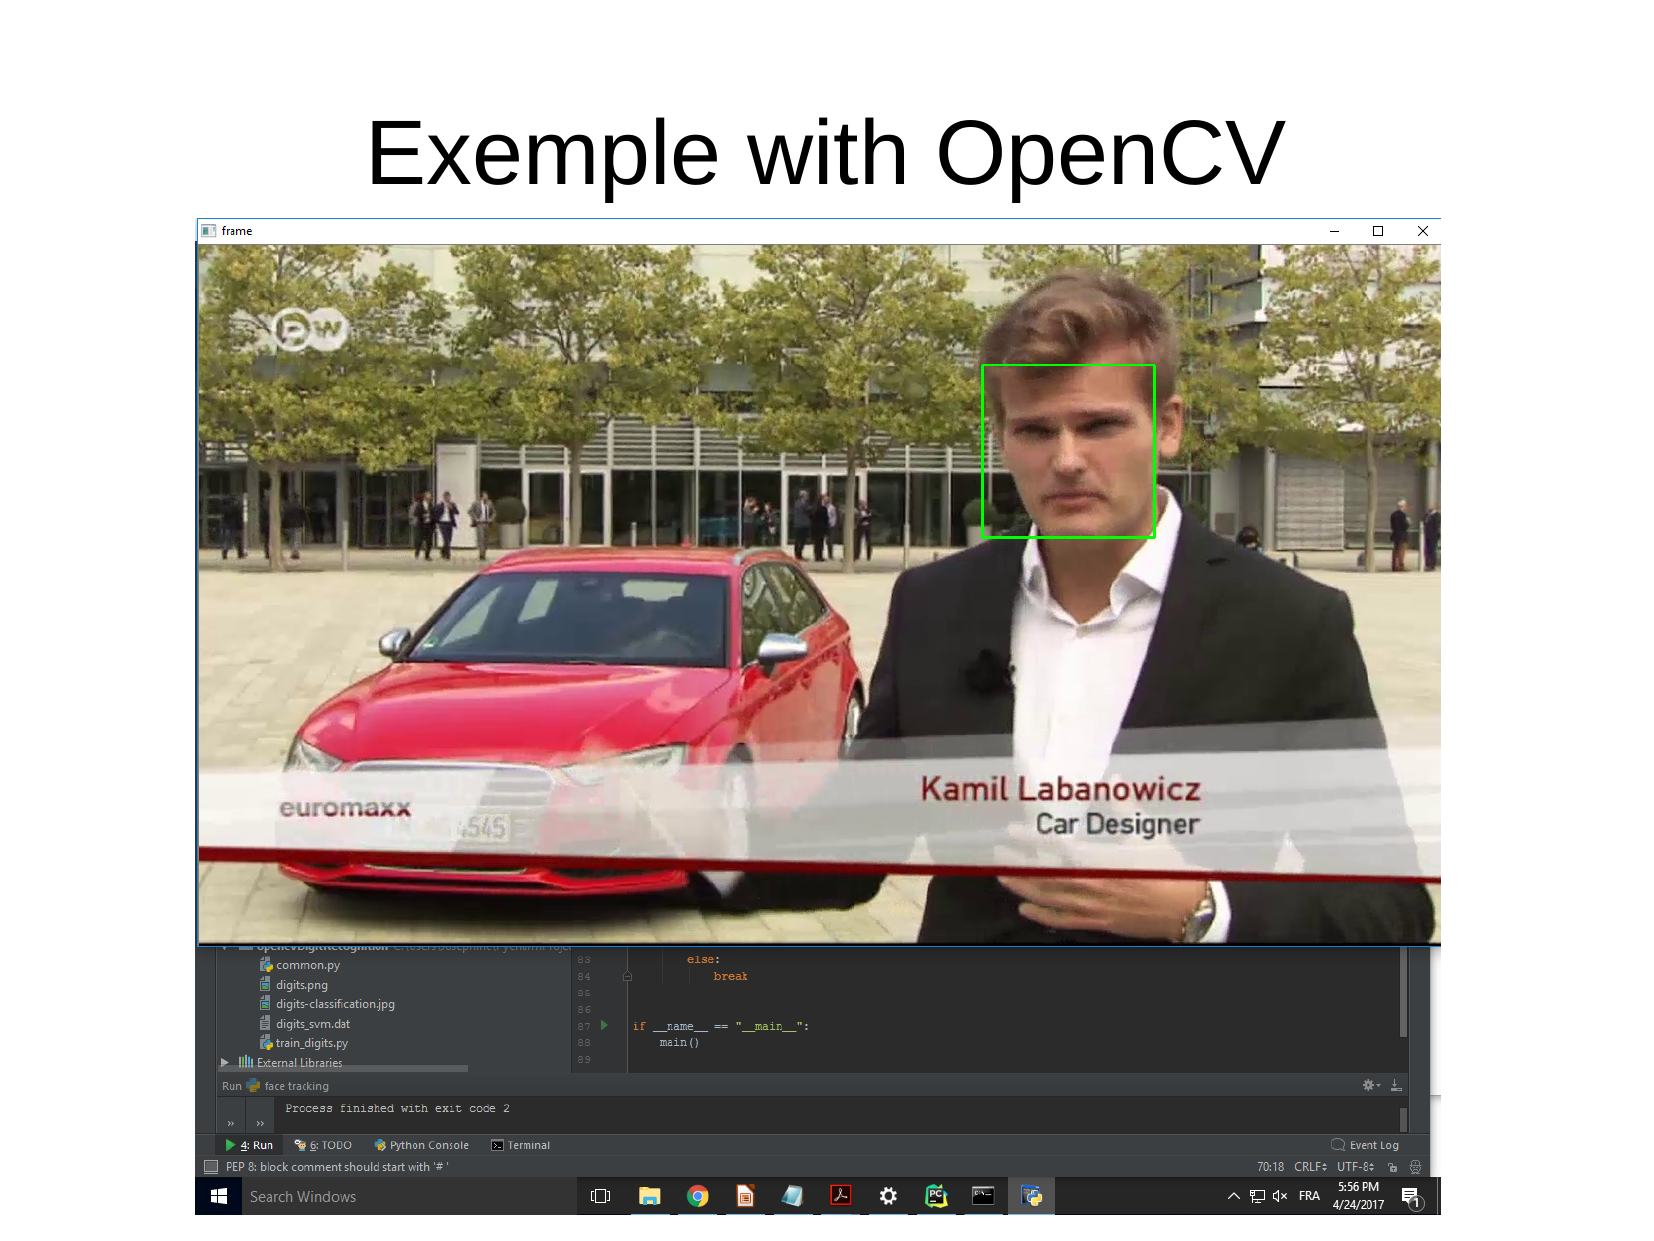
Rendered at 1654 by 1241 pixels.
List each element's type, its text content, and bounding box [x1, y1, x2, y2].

picture [195, 218, 1441, 1216]
title Exemple with OpenCV [82, 49, 1571, 257]
